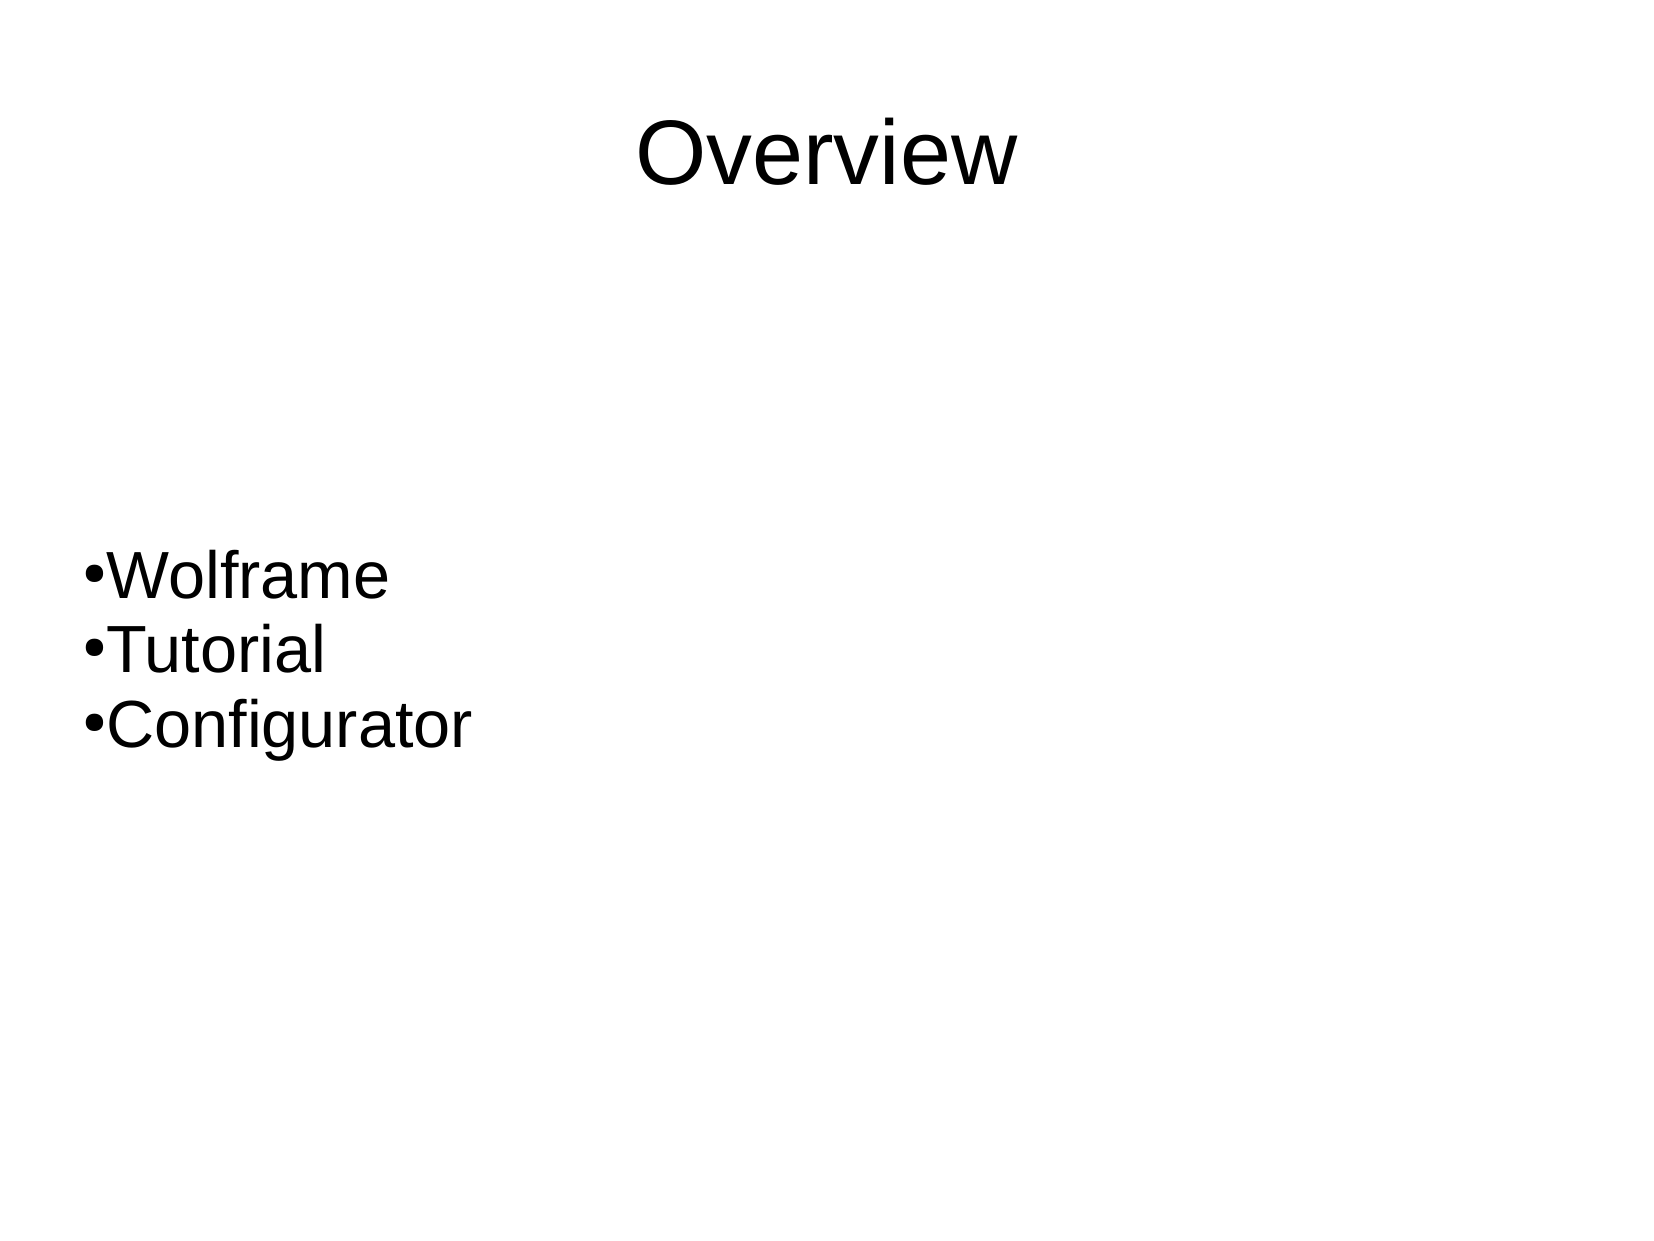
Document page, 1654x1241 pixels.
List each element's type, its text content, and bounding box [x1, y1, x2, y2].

subtitle Wolframe Tutorial Configurator [82, 290, 1538, 1010]
title Overview [82, 49, 1571, 257]
